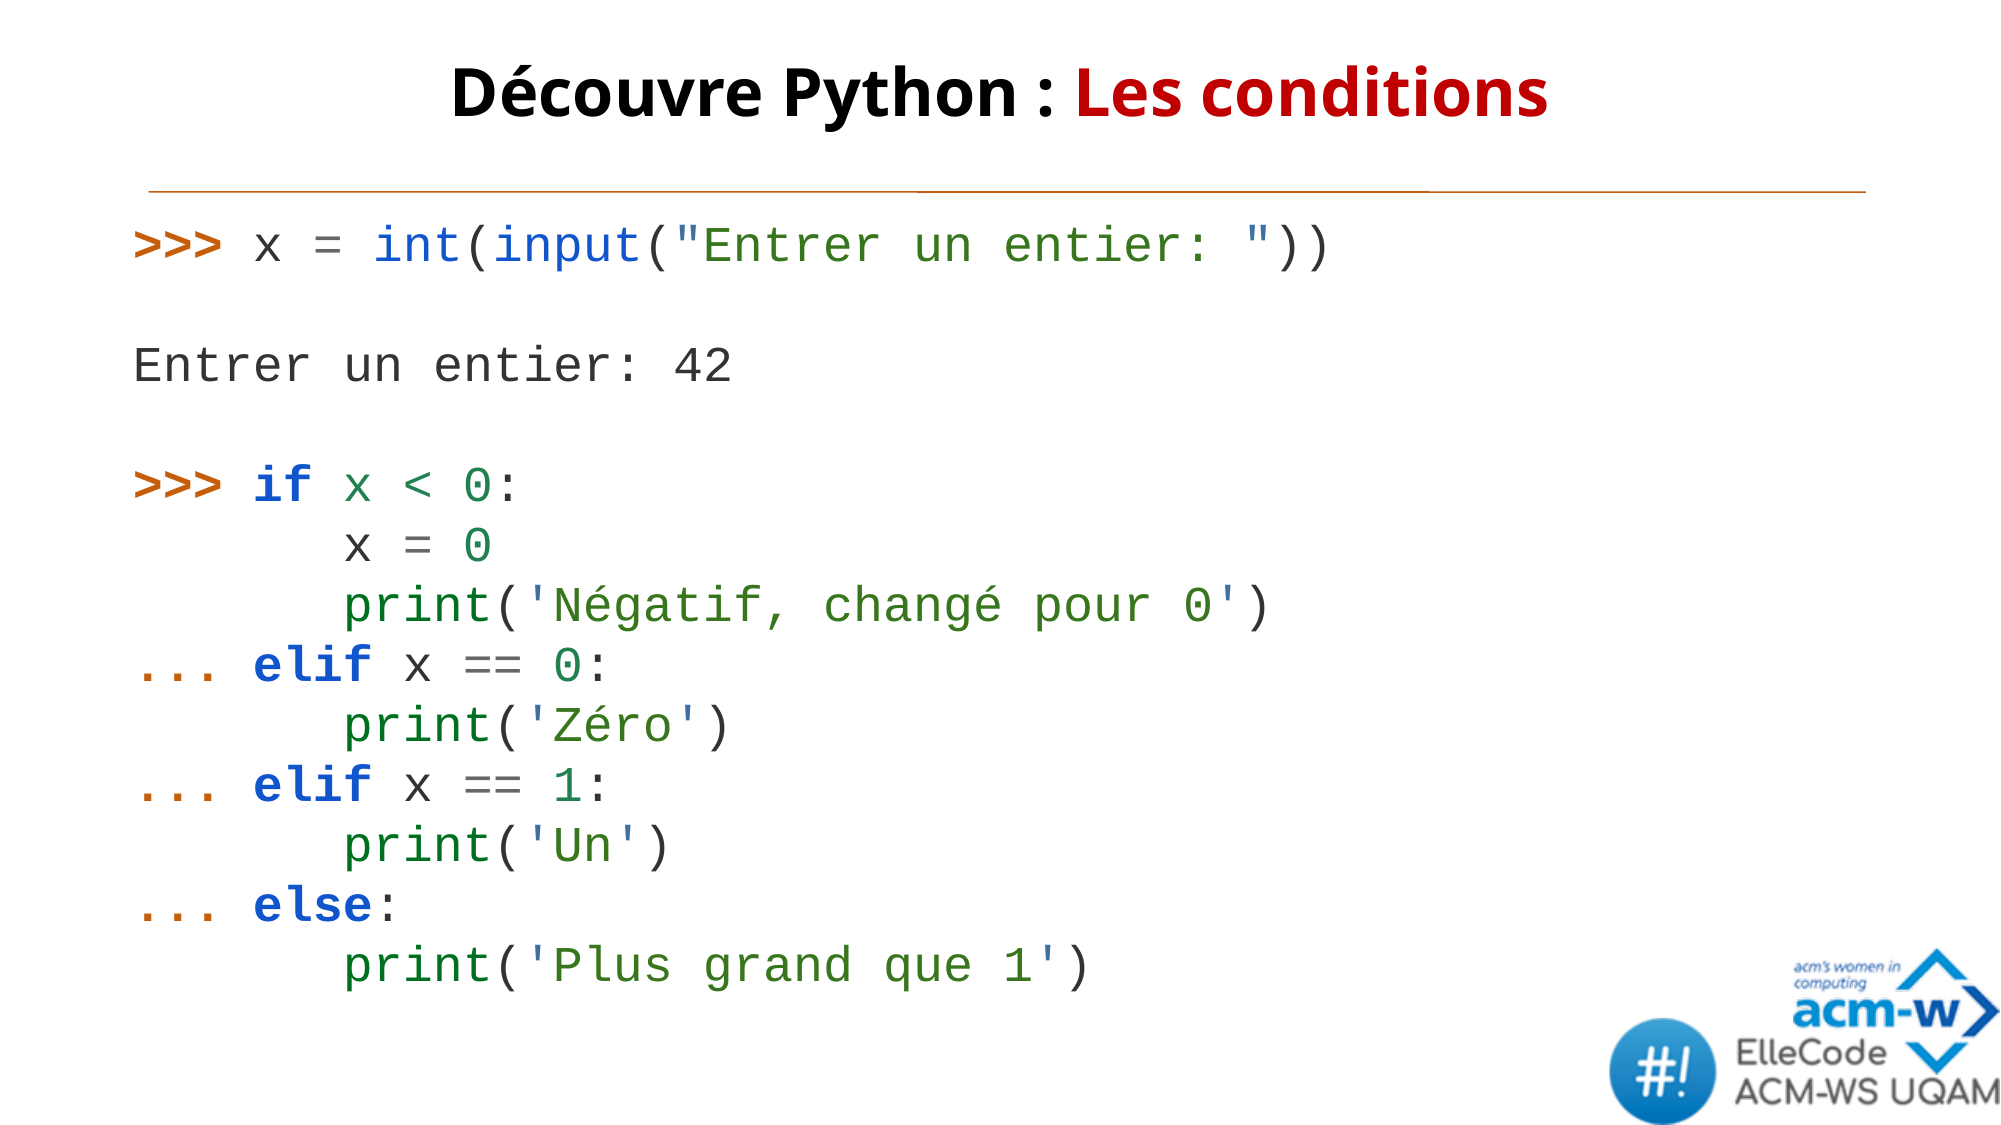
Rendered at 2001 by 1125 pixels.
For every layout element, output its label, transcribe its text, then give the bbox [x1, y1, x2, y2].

text_box Découvre Python : Les conditions [0, 0, 2000, 204]
picture [1609, 948, 2000, 1125]
text_box >>> x = int(input("Entrer un entier: ")) Entrer un entier: 42 >>> if x < 0: x = 0 print('Négatif, changé pour 0') ... elif x == 0: print('Zéro') ... elif x == 1: print('Un') ... else: print('Plus grand que 1') [117, 204, 1722, 905]
